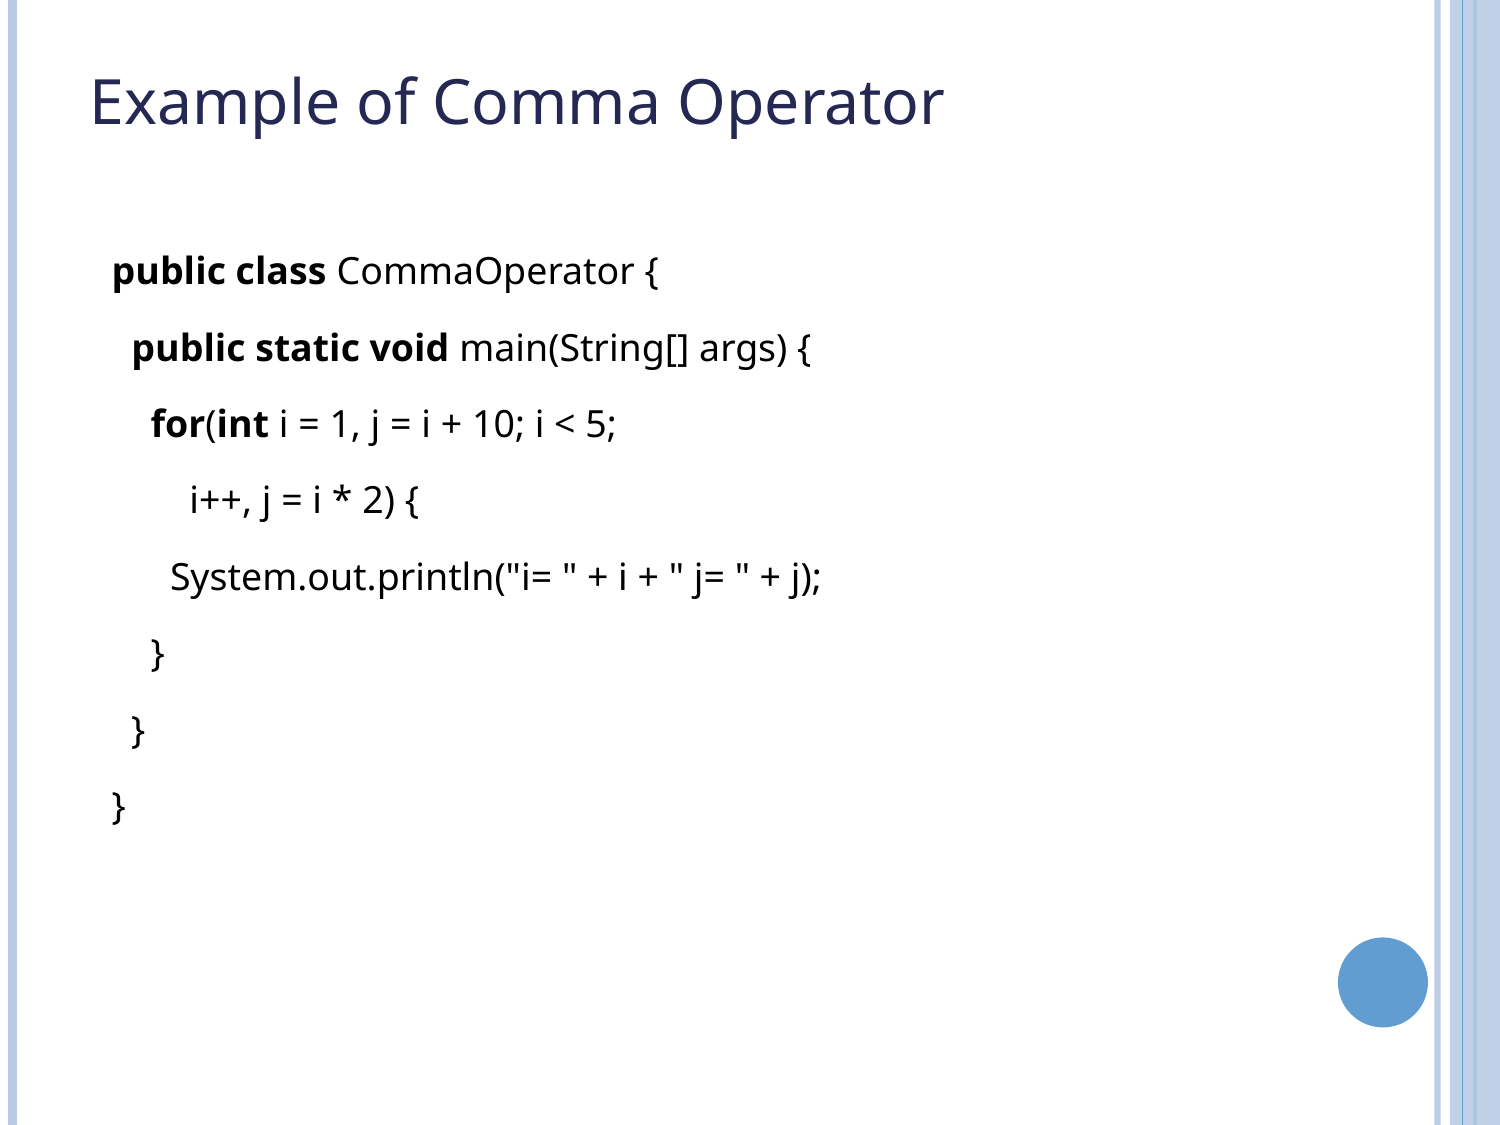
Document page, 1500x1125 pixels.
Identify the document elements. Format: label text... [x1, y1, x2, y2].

title Example of Comma Operator [75, 54, 1425, 186]
list public class CommaOperator { public static void main(String[] args) { for(int i = 1, j = i + 10; i < 5; i++, j = i * 2) { System.out.println("i= " + i + " j= " + j); } } } [96, 208, 1447, 1099]
